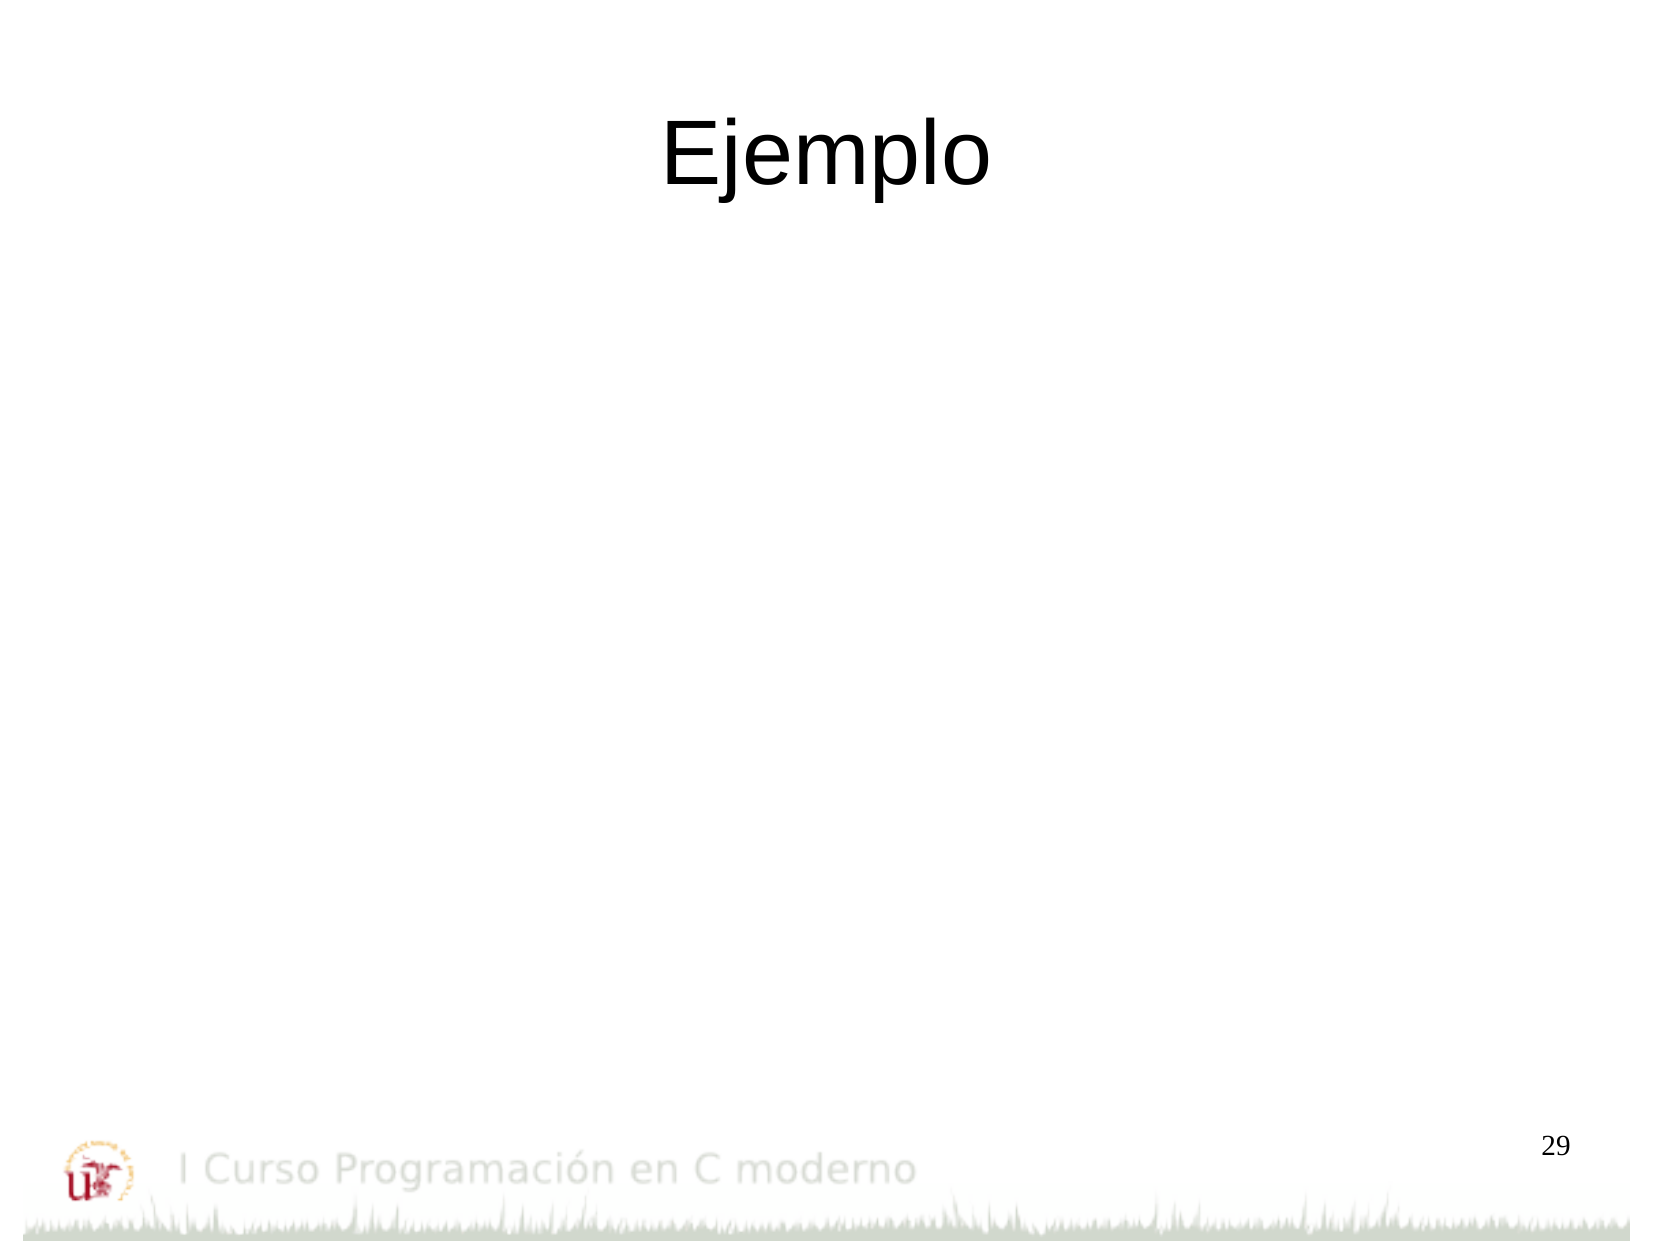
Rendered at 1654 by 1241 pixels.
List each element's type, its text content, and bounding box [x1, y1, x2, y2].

title Ejemplo [82, 49, 1571, 257]
picture [23, 1136, 1630, 1241]
